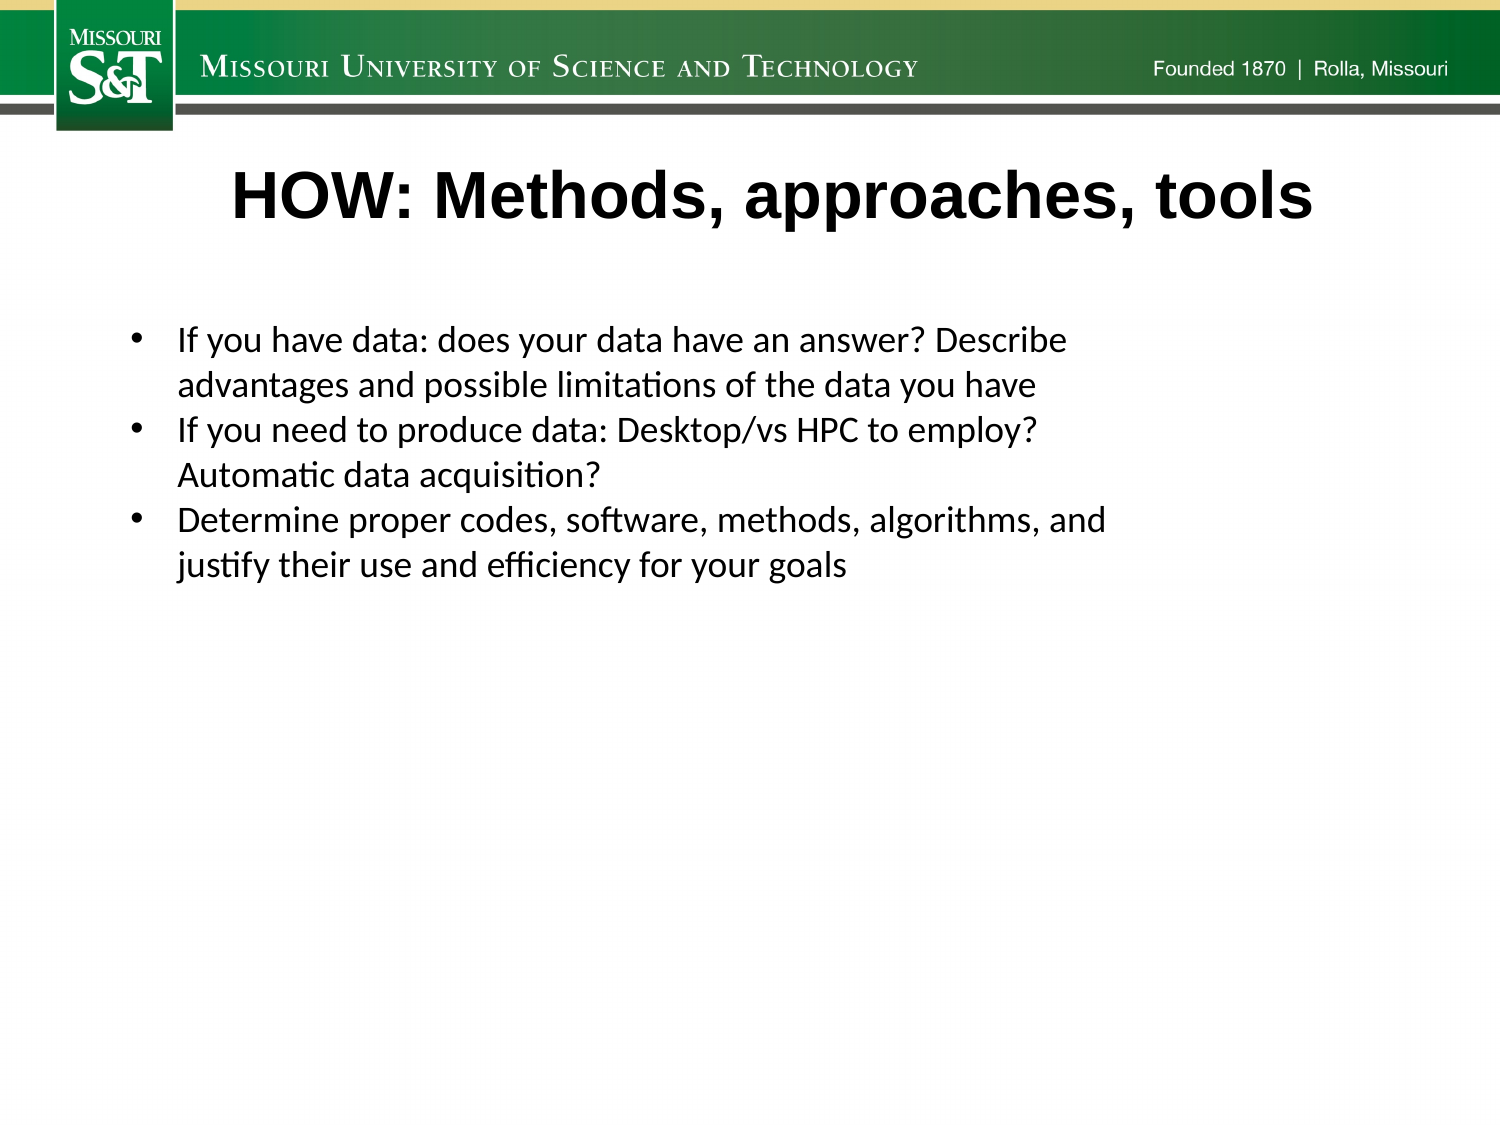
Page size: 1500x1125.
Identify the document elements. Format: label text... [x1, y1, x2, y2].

text_box HOW: Methods, approaches, tools [216, 144, 1331, 240]
text_box If you have data: does your data have an answer? Describe advantages and possible limitations of the data you have If you need to produce data: Desktop/vs HPC to employ? Automatic data acquisition? Determine proper codes, software, methods, algorithms, and justify their use and efficiency for your goals [115, 307, 1208, 593]
picture [0, 0, 1500, 1125]
